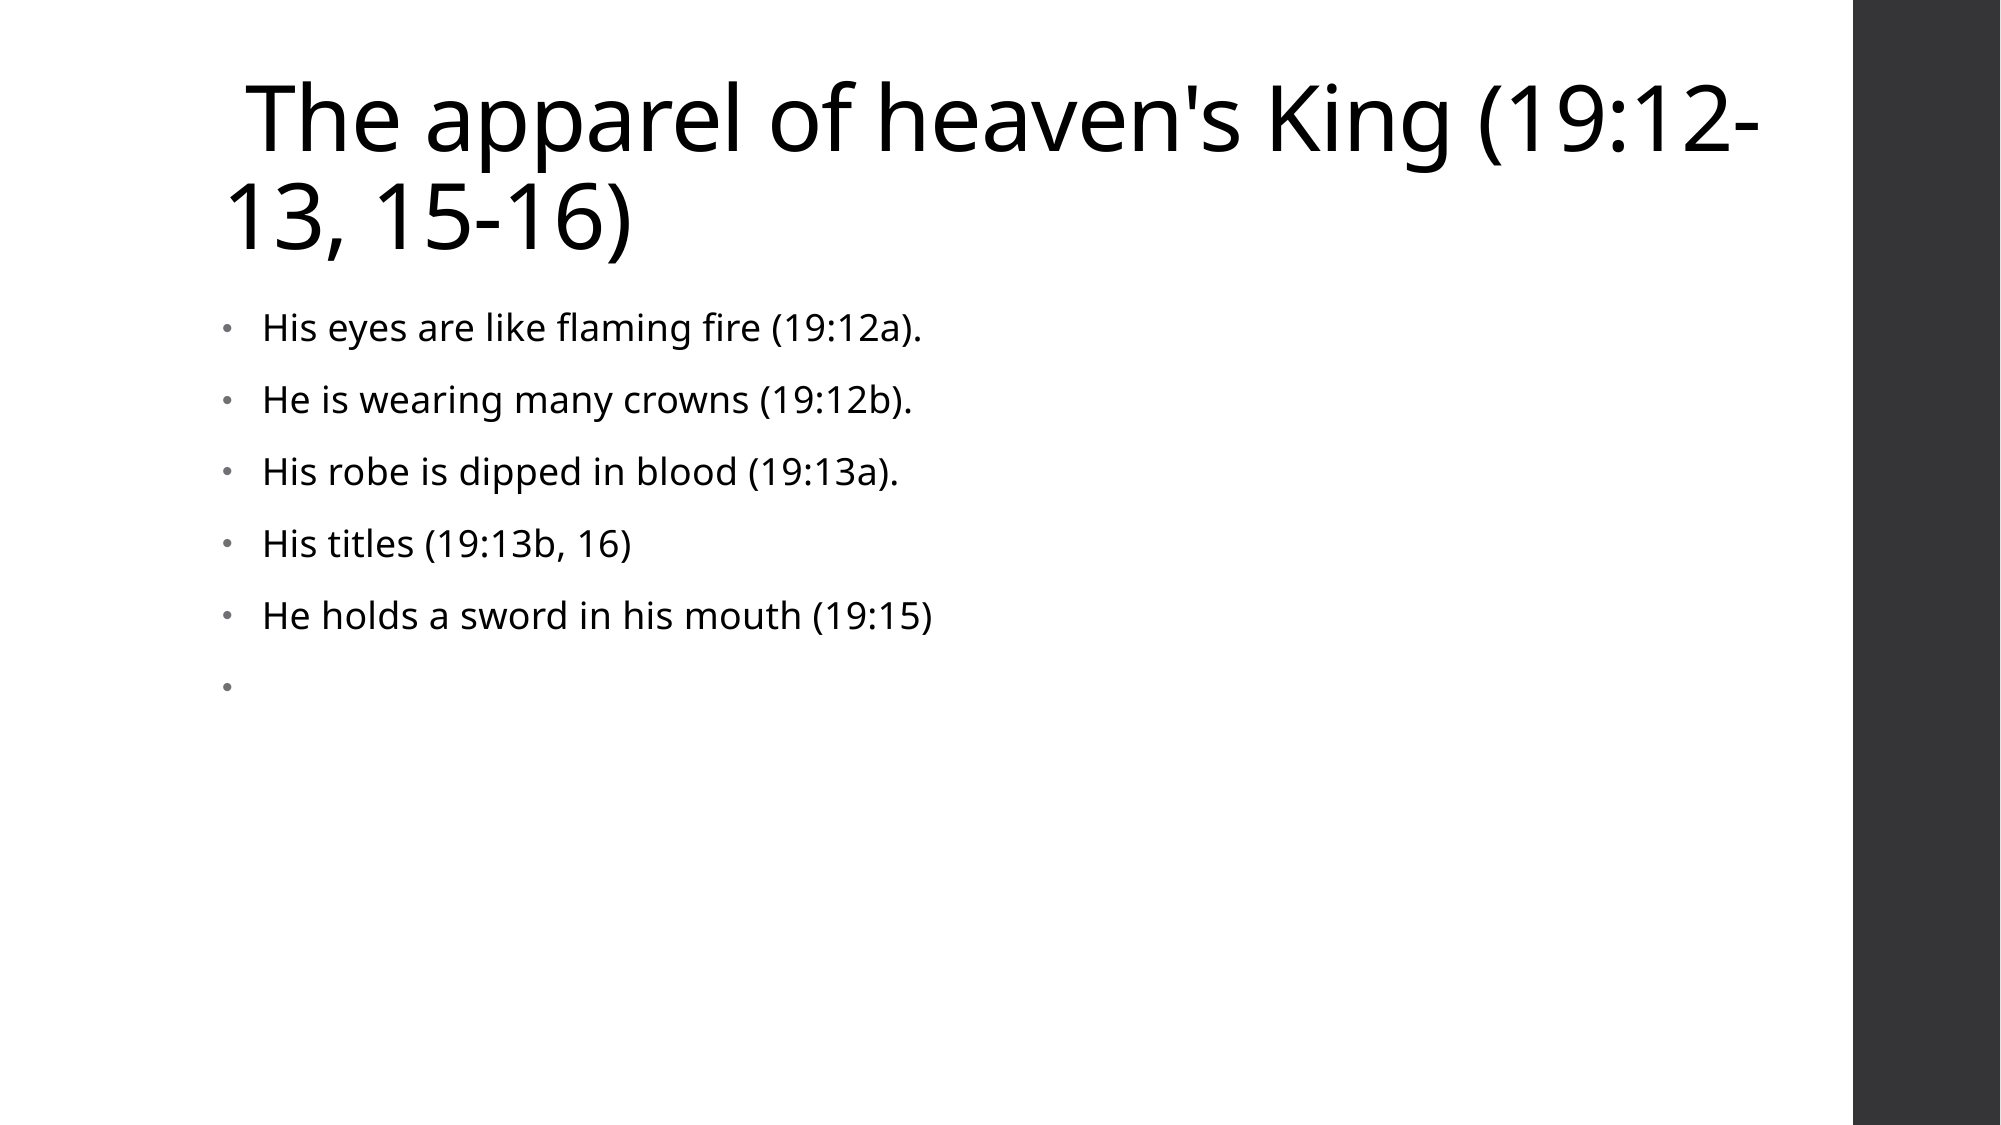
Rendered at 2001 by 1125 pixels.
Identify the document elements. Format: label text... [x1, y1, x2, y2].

title The apparel of heaven's King (19:12-13, 15-16) [206, 60, 1797, 278]
list His eyes are like flaming fire (19:12a). He is wearing many crowns (19:12b). His robe is dipped in blood (19:13a). His titles (19:13b, 16) He holds a sword in his mouth (19:15) [206, 299, 1617, 1014]
